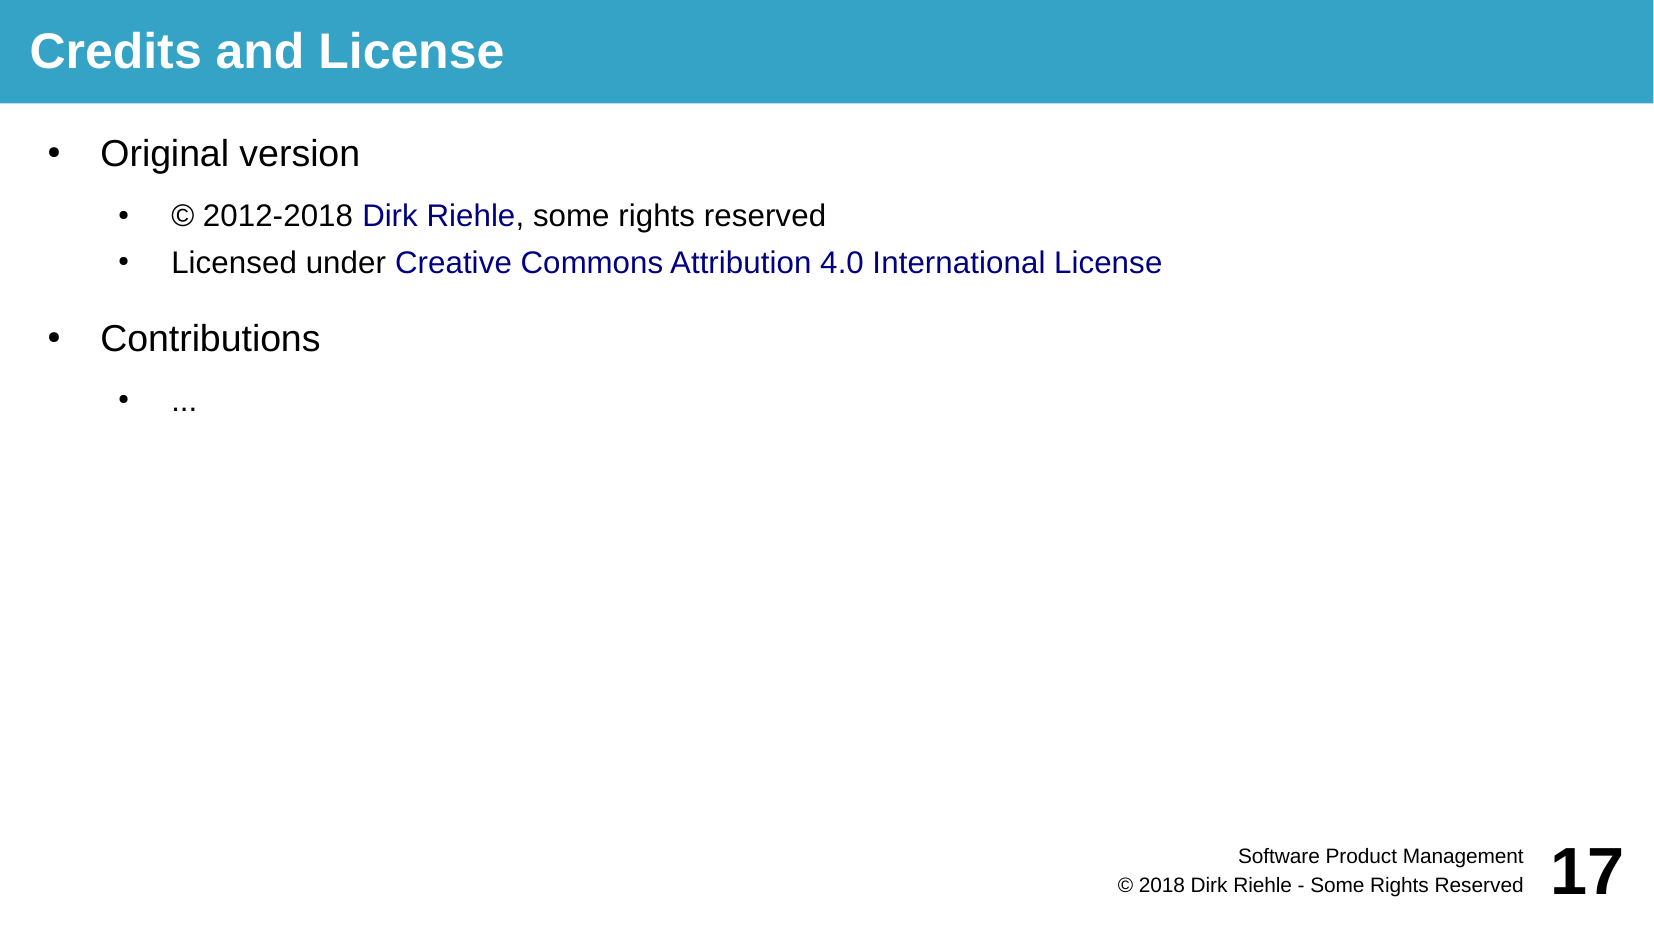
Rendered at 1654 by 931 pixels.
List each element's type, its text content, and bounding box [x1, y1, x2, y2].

title Credits and License [0, 0, 1654, 104]
list Original version © 2012-2018 Dirk Riehle, some rights reserved Licensed under Creative Commons Attribution 4.0 International License Contributions ... [29, 132, 1625, 813]
